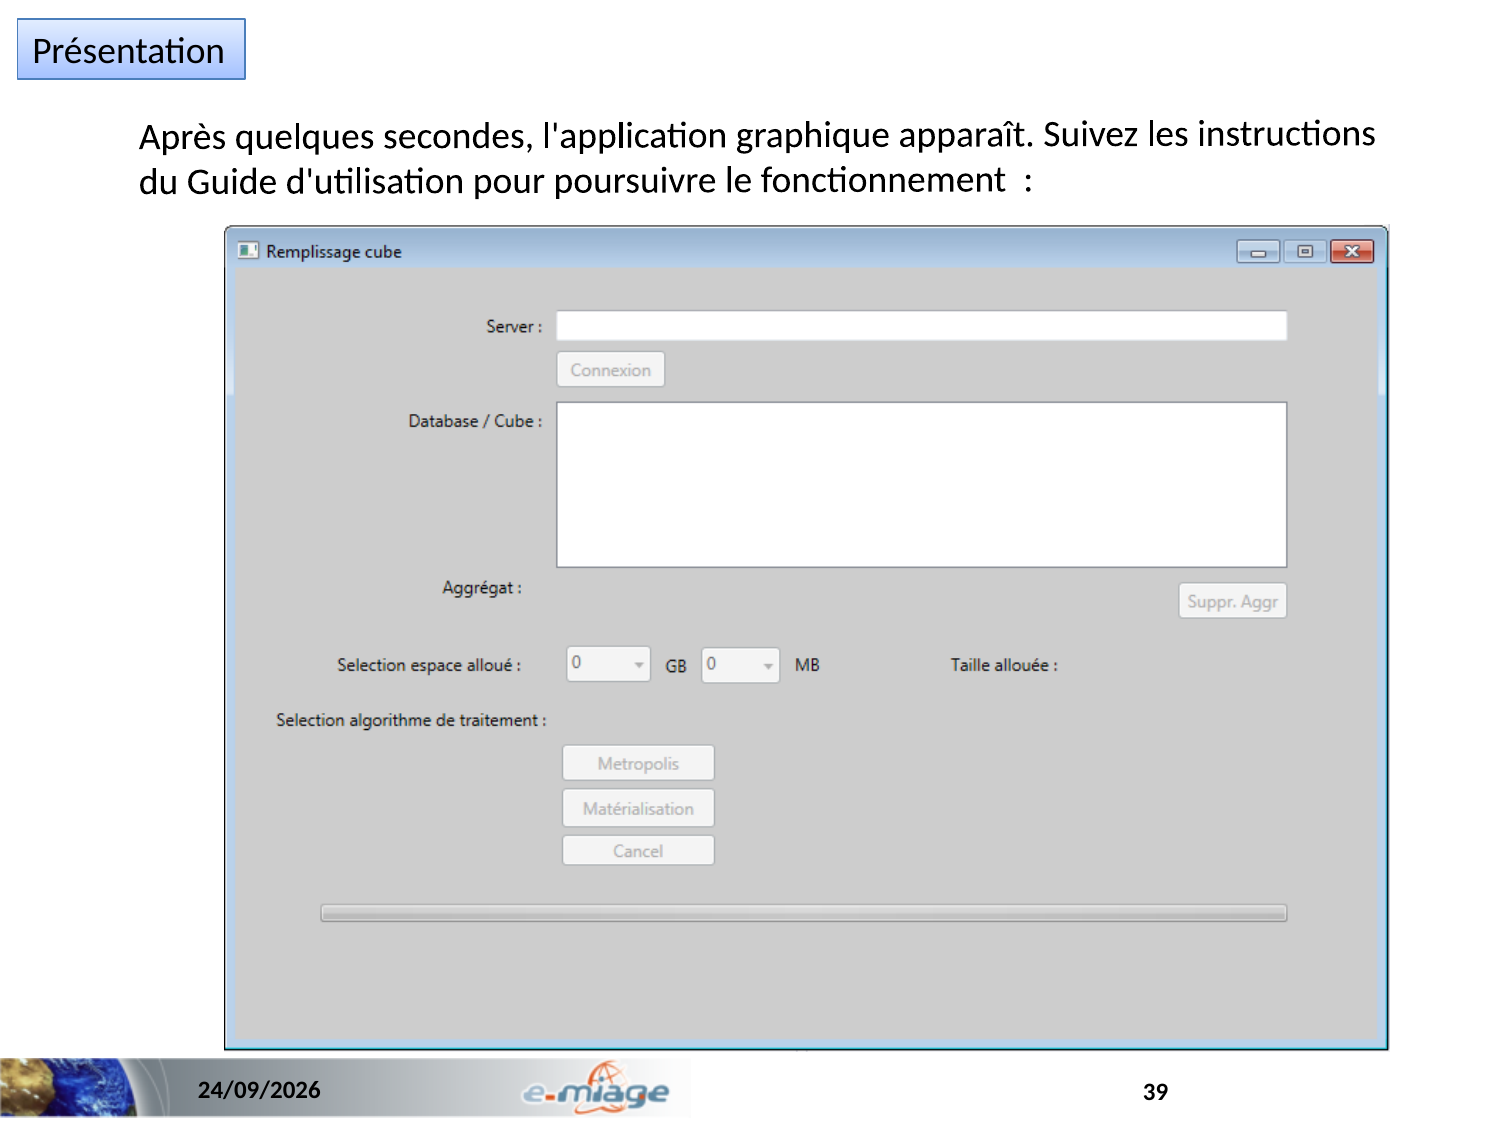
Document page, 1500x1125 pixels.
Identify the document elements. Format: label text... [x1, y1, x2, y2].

text_box Présentation [17, 19, 245, 79]
picture [224, 224, 1390, 1052]
picture [0, 1058, 691, 1118]
text_box Après quelques secondes, l'application graphique apparaît. Suivez les instructions du Guide d'utilisation pour poursuivre le fonctionnement : [124, 100, 1418, 210]
